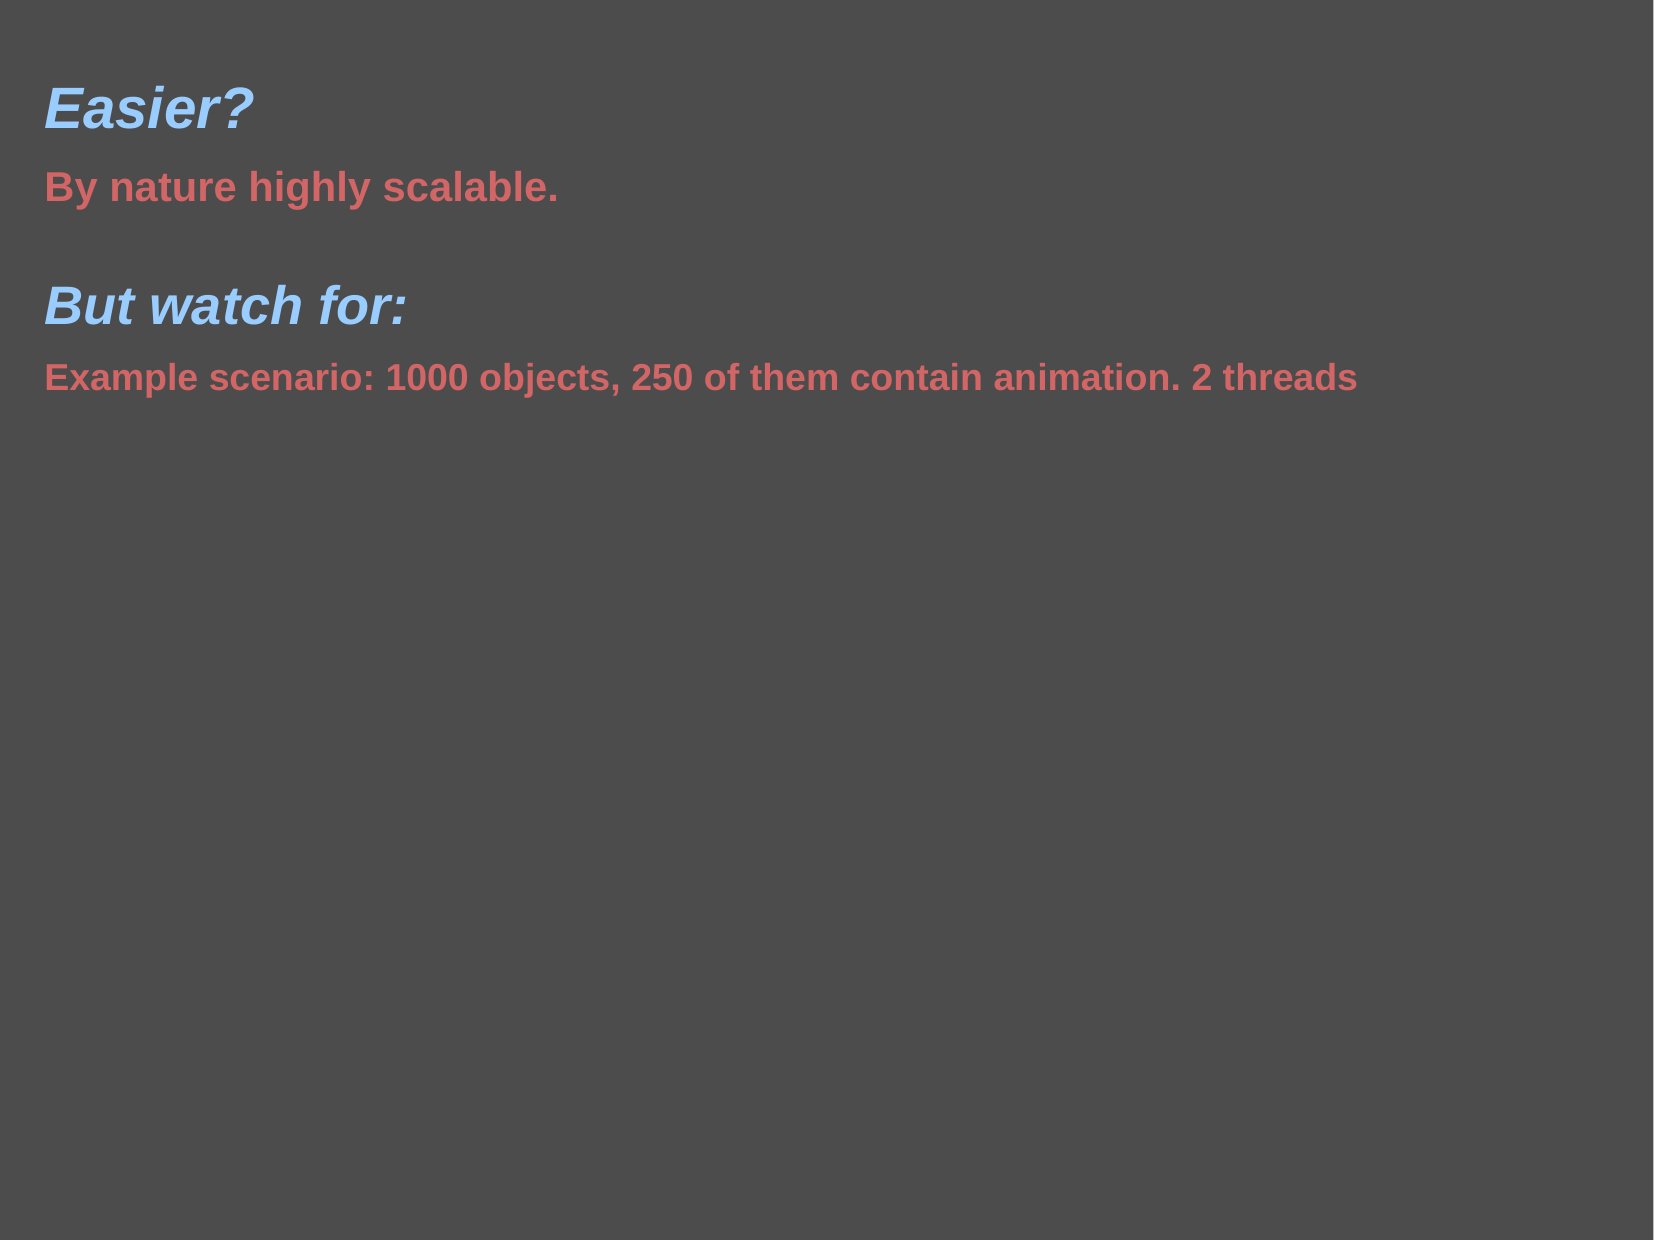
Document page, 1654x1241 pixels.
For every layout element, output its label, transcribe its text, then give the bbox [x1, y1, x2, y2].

text_box Easier? By nature highly scalable. But watch for: Example scenario: 1000 objects, 250 of them contain animation. 2 threads [29, 35, 1625, 381]
